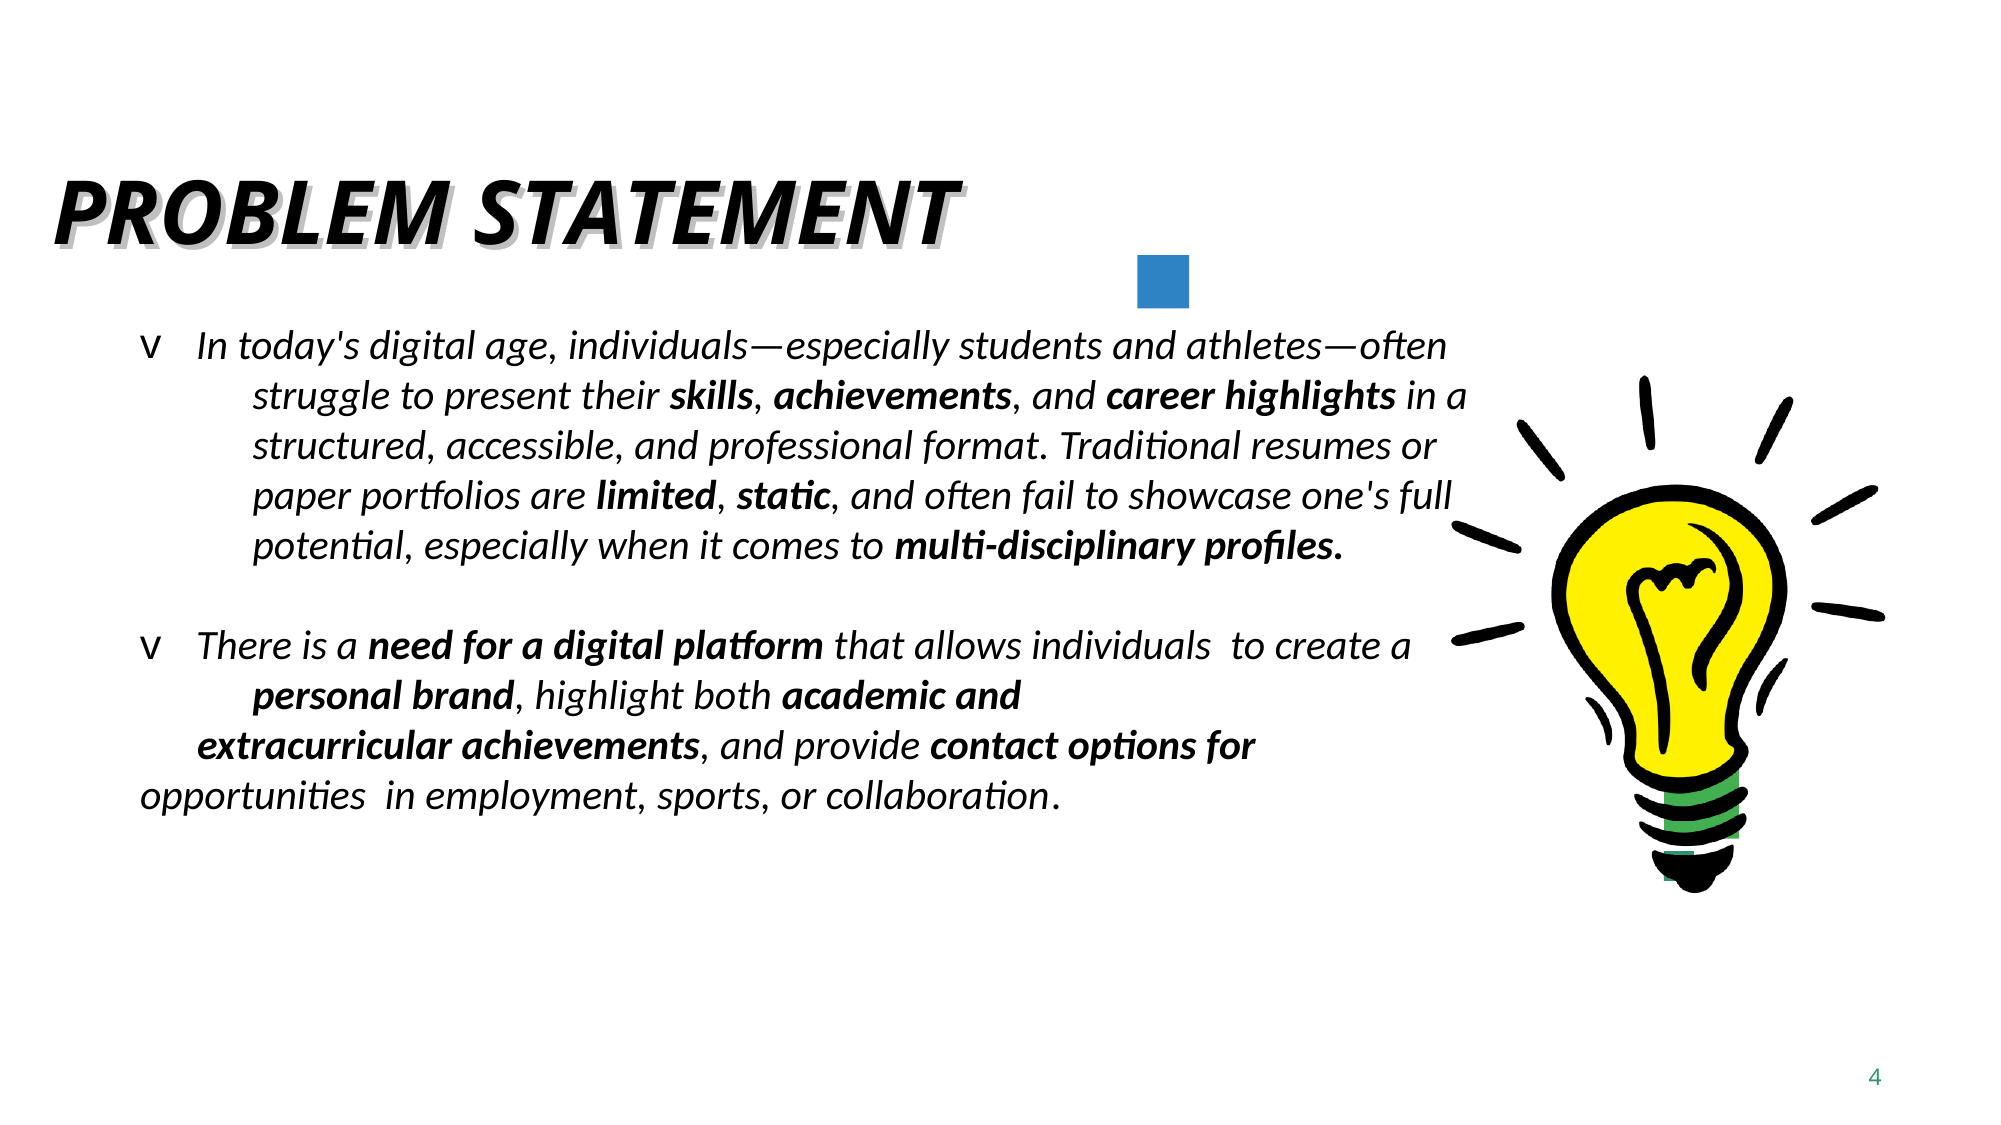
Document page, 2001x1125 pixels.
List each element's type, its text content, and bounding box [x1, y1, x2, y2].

picture [1440, 365, 1894, 900]
title PROBLEM STATEMENT [50, 153, 1286, 264]
text_box [1137, 264, 1190, 309]
text_box In today's digital age, individuals—especially students and athletes—often struggle to present their skills, achievements, and career highlights in a structured, accessible, and professional format. Traditional resumes or paper portfolios are limited, static, and often fail to showcase one's full potential, especially when it comes to multi-disciplinary profiles. There is a need for a digital platform that allows individuals to create a personal brand, highlight both academic and extracurricular achievements, and provide contact options for opportunities in employment, sports, or collaboration. [125, 310, 1510, 831]
slide_number 4 [1862, 1061, 1888, 1094]
